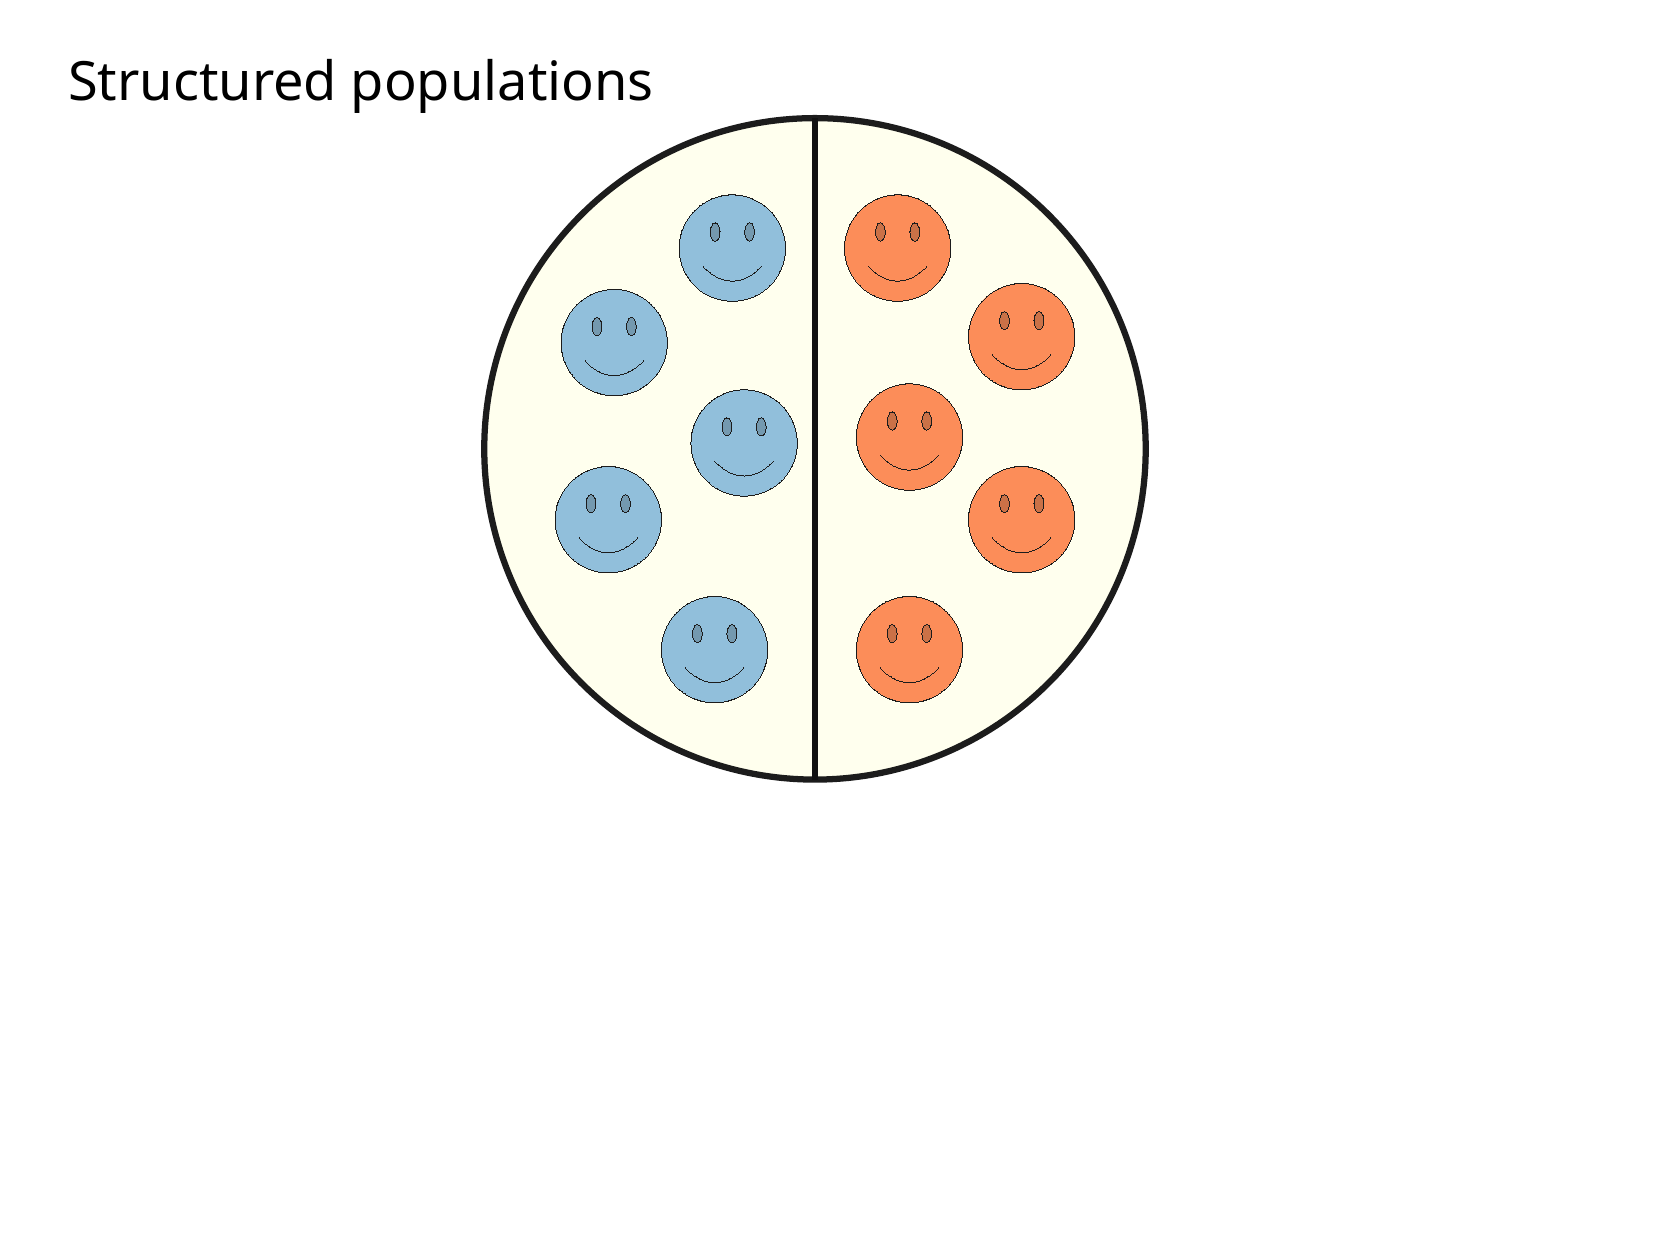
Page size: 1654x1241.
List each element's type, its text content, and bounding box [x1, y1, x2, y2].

text_box Structured populations [53, 35, 621, 109]
text_box [818, 118, 1146, 780]
text_box [484, 118, 812, 780]
